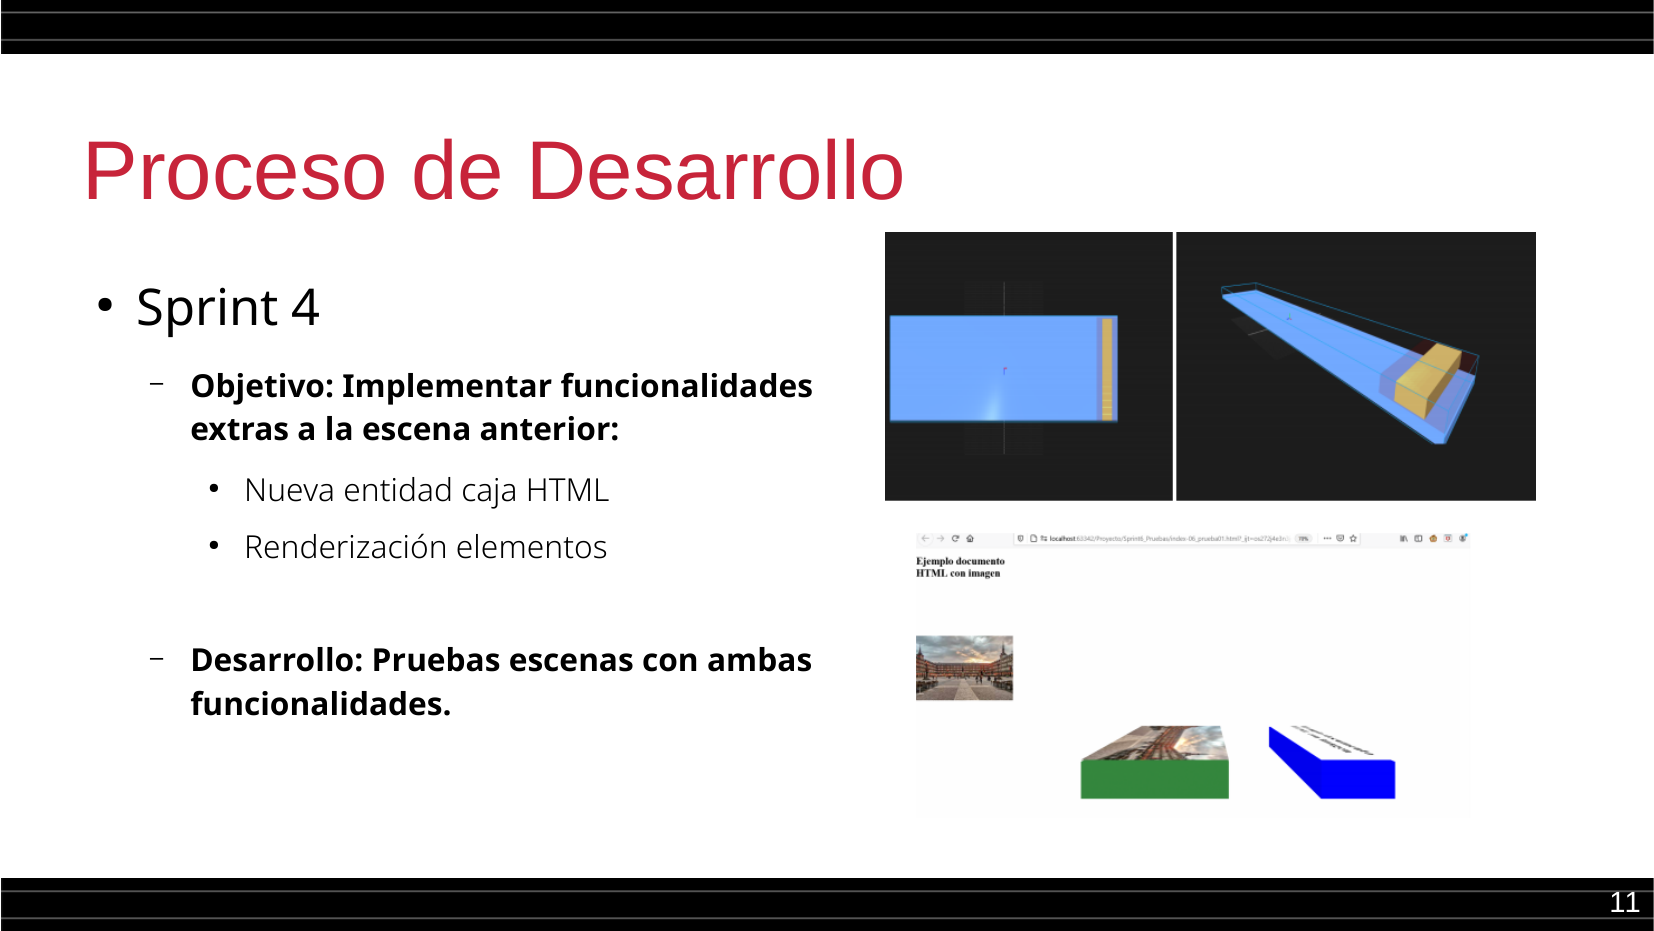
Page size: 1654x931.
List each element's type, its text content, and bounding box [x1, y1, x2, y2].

picture [915, 531, 1505, 839]
list Sprint 4 Objetivo: Implementar funcionalidades extras a la escena anterior: Nueva entidad caja HTML Renderización elementos Desarrollo: Pruebas escenas con ambas funcionalidades. [82, 271, 827, 758]
picture [1, 878, 1654, 931]
title Proceso de Desarrollo [82, 92, 1571, 249]
picture [885, 232, 1536, 502]
picture [1, 0, 1654, 54]
